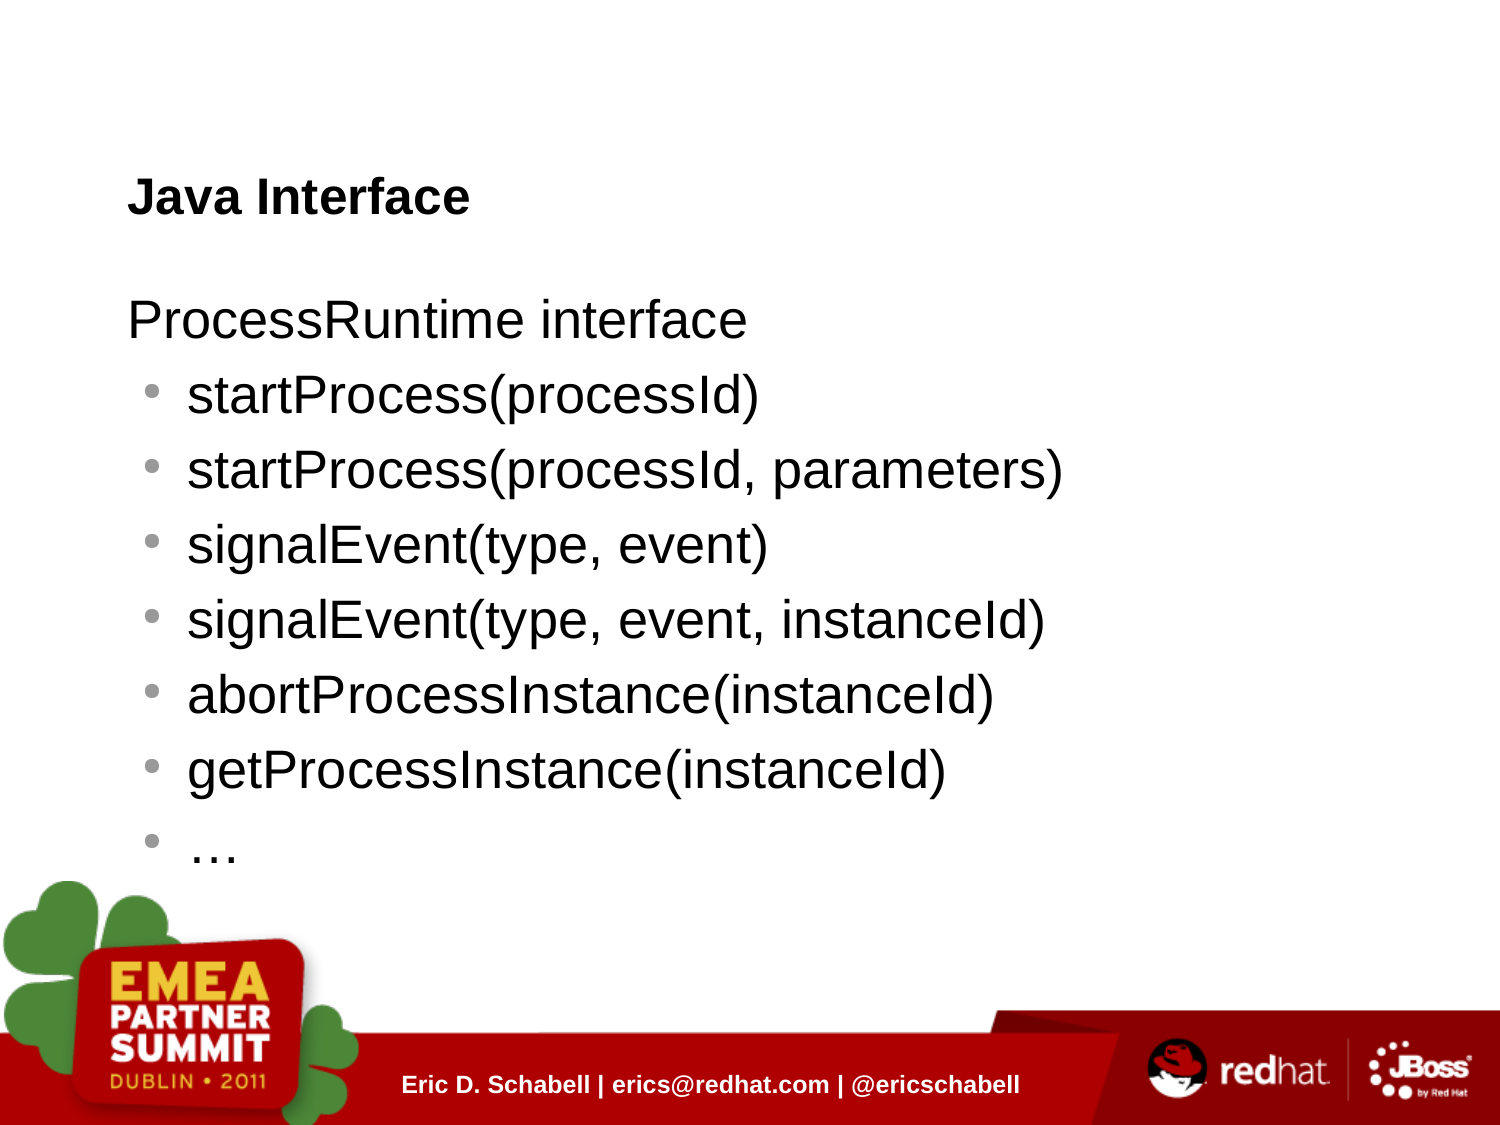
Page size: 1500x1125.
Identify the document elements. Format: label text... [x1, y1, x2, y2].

title Java Interface [112, 76, 1388, 283]
picture [0, 881, 1500, 1125]
list ProcessRuntime interface startProcess(processId) startProcess(processId, parameters) signalEvent(type, event) signalEvent(type, event, instanceId) abortProcessInstance(instanceId) getProcessInstance(instanceId) … [112, 283, 1388, 959]
